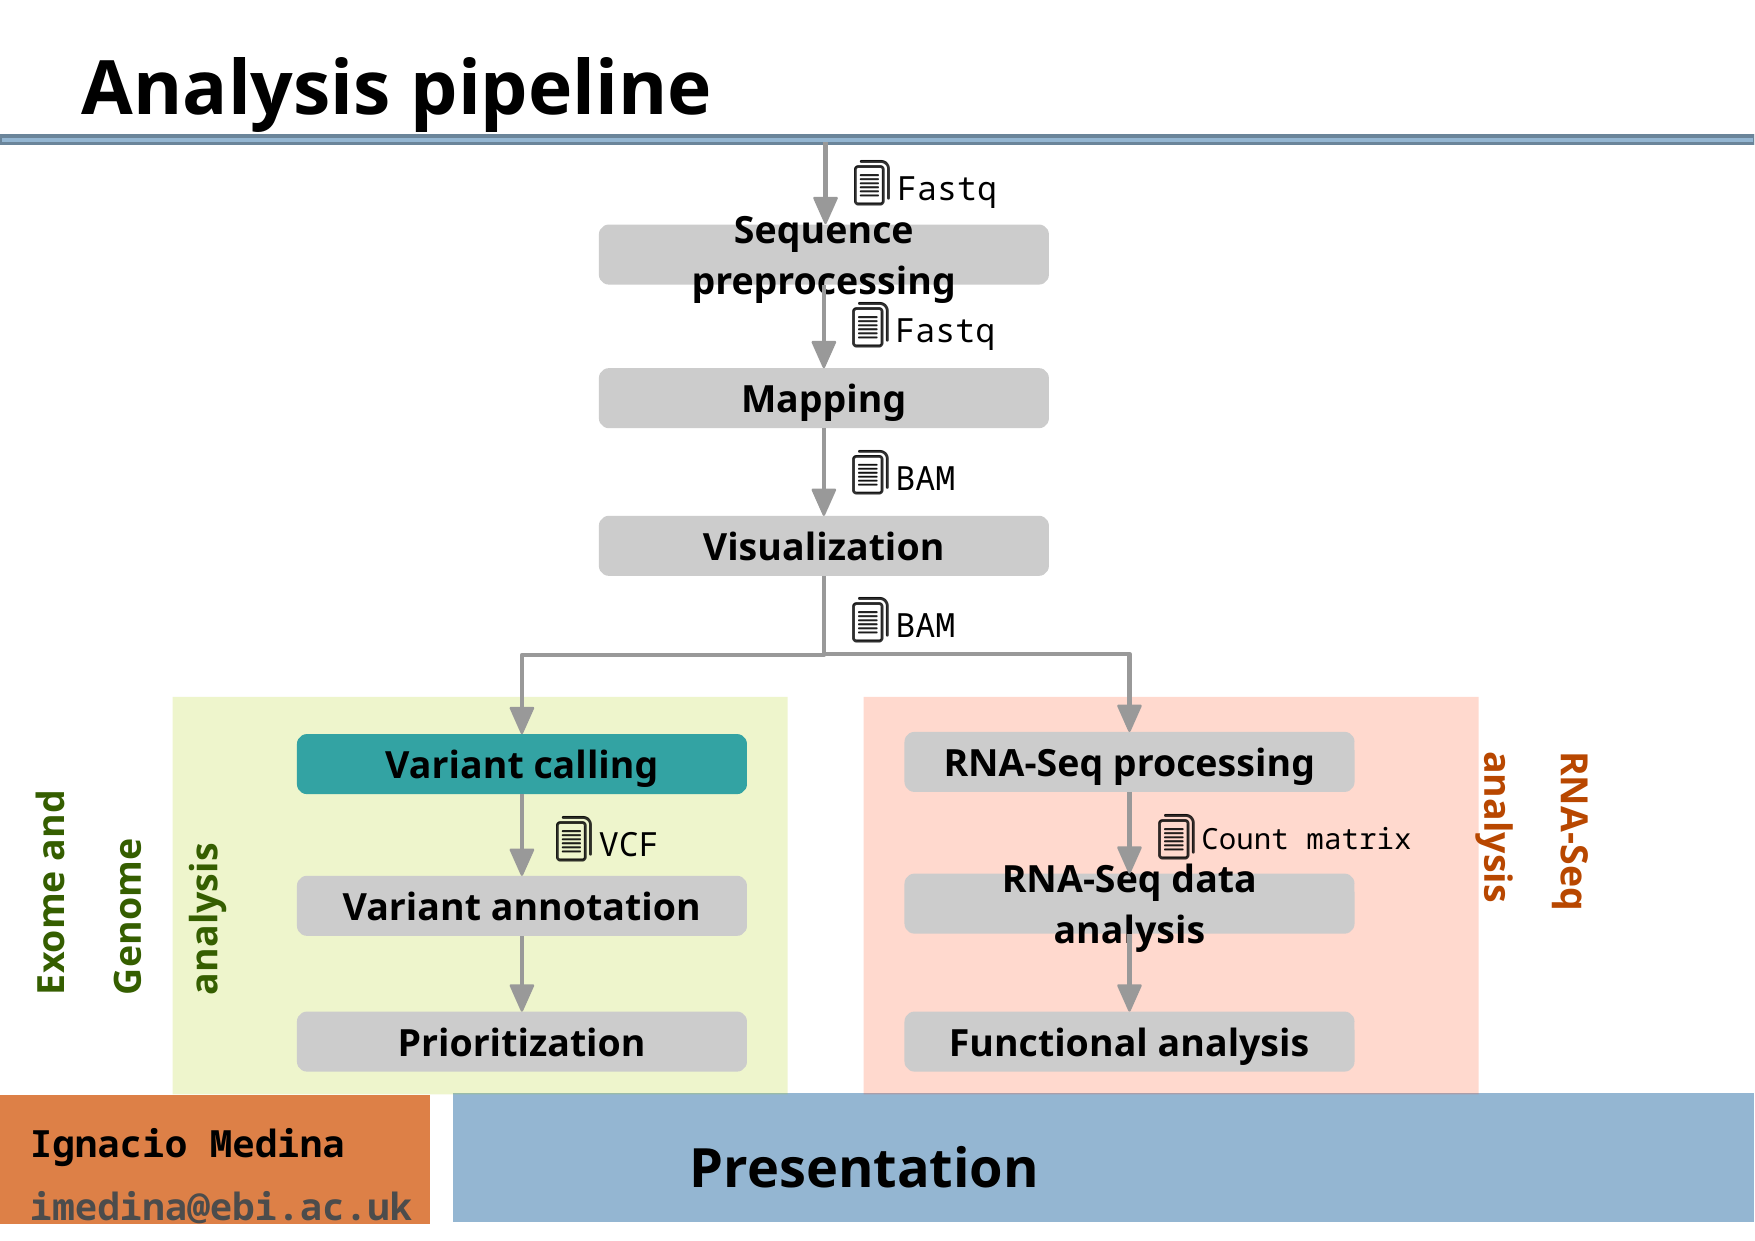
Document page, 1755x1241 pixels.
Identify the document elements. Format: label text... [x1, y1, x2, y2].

text_box BAM [880, 595, 1067, 649]
picture [548, 813, 600, 866]
picture [844, 594, 897, 647]
text_box RNA-Seq analysis [1487, 736, 1612, 1073]
picture [846, 157, 898, 210]
text_box Functional analysis [904, 1011, 1355, 1072]
text_box [0, 136, 1754, 144]
picture [844, 299, 897, 352]
text_box Sequence preprocessing [598, 224, 1049, 285]
text_box Prioritization [296, 1011, 747, 1072]
picture [844, 447, 897, 500]
text_box Variant calling [296, 734, 747, 795]
text_box VCF [584, 813, 771, 867]
text_box Fastq [880, 299, 1067, 354]
text_box RNA-Seq processing [904, 731, 1355, 792]
text_box [863, 696, 1479, 1095]
text_box Analysis pipeline [67, 27, 1688, 130]
text_box Exome and Genome analysis [19, 717, 208, 1010]
text_box BAM [880, 447, 1067, 501]
text_box Fastq [882, 157, 1069, 211]
picture [1150, 811, 1203, 864]
text_box Mapping [598, 368, 1049, 429]
text_box Variant annotation [296, 875, 747, 936]
text_box Count matrix [1203, 811, 1473, 864]
text_box [172, 696, 788, 1095]
text_box Ignacio Medina imedina@ebi.ac.uk [15, 1110, 436, 1224]
text_box Presentation [675, 1122, 1726, 1201]
text_box RNA-Seq data analysis [904, 873, 1355, 934]
text_box Visualization [598, 515, 1049, 576]
